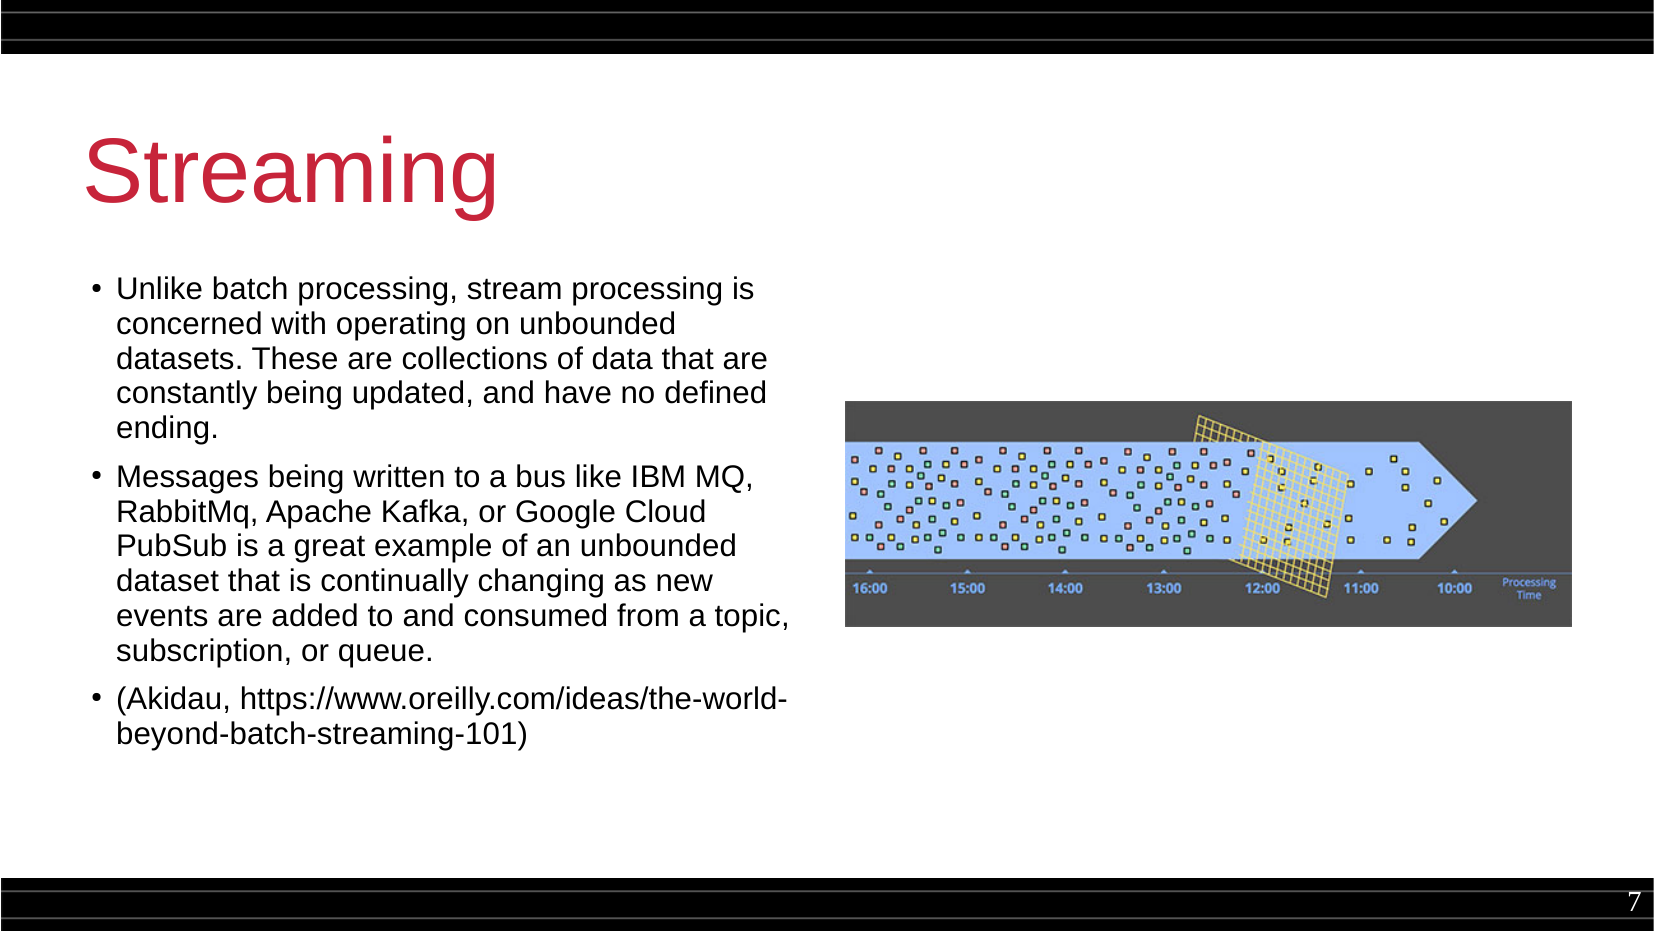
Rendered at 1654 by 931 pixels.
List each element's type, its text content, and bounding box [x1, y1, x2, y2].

picture [1, 0, 1654, 54]
title Streaming [82, 92, 1571, 249]
list Unlike batch processing, stream processing is concerned with operating on unbounded datasets. These are collections of data that are constantly being updated, and have no defined ending. Messages being written to a bus like IBM MQ, RabbitMq, Apache Kafka, or Google Cloud PubSub is a great example of an unbounded dataset that is continually changing as new events are added to and consumed from a topic, subscription, or queue. (Akidau, https://www.oreilly.com/ideas/the-world-beyond-batch-streaming-101) [82, 271, 809, 758]
picture [1, 878, 1654, 931]
picture [845, 401, 1572, 627]
